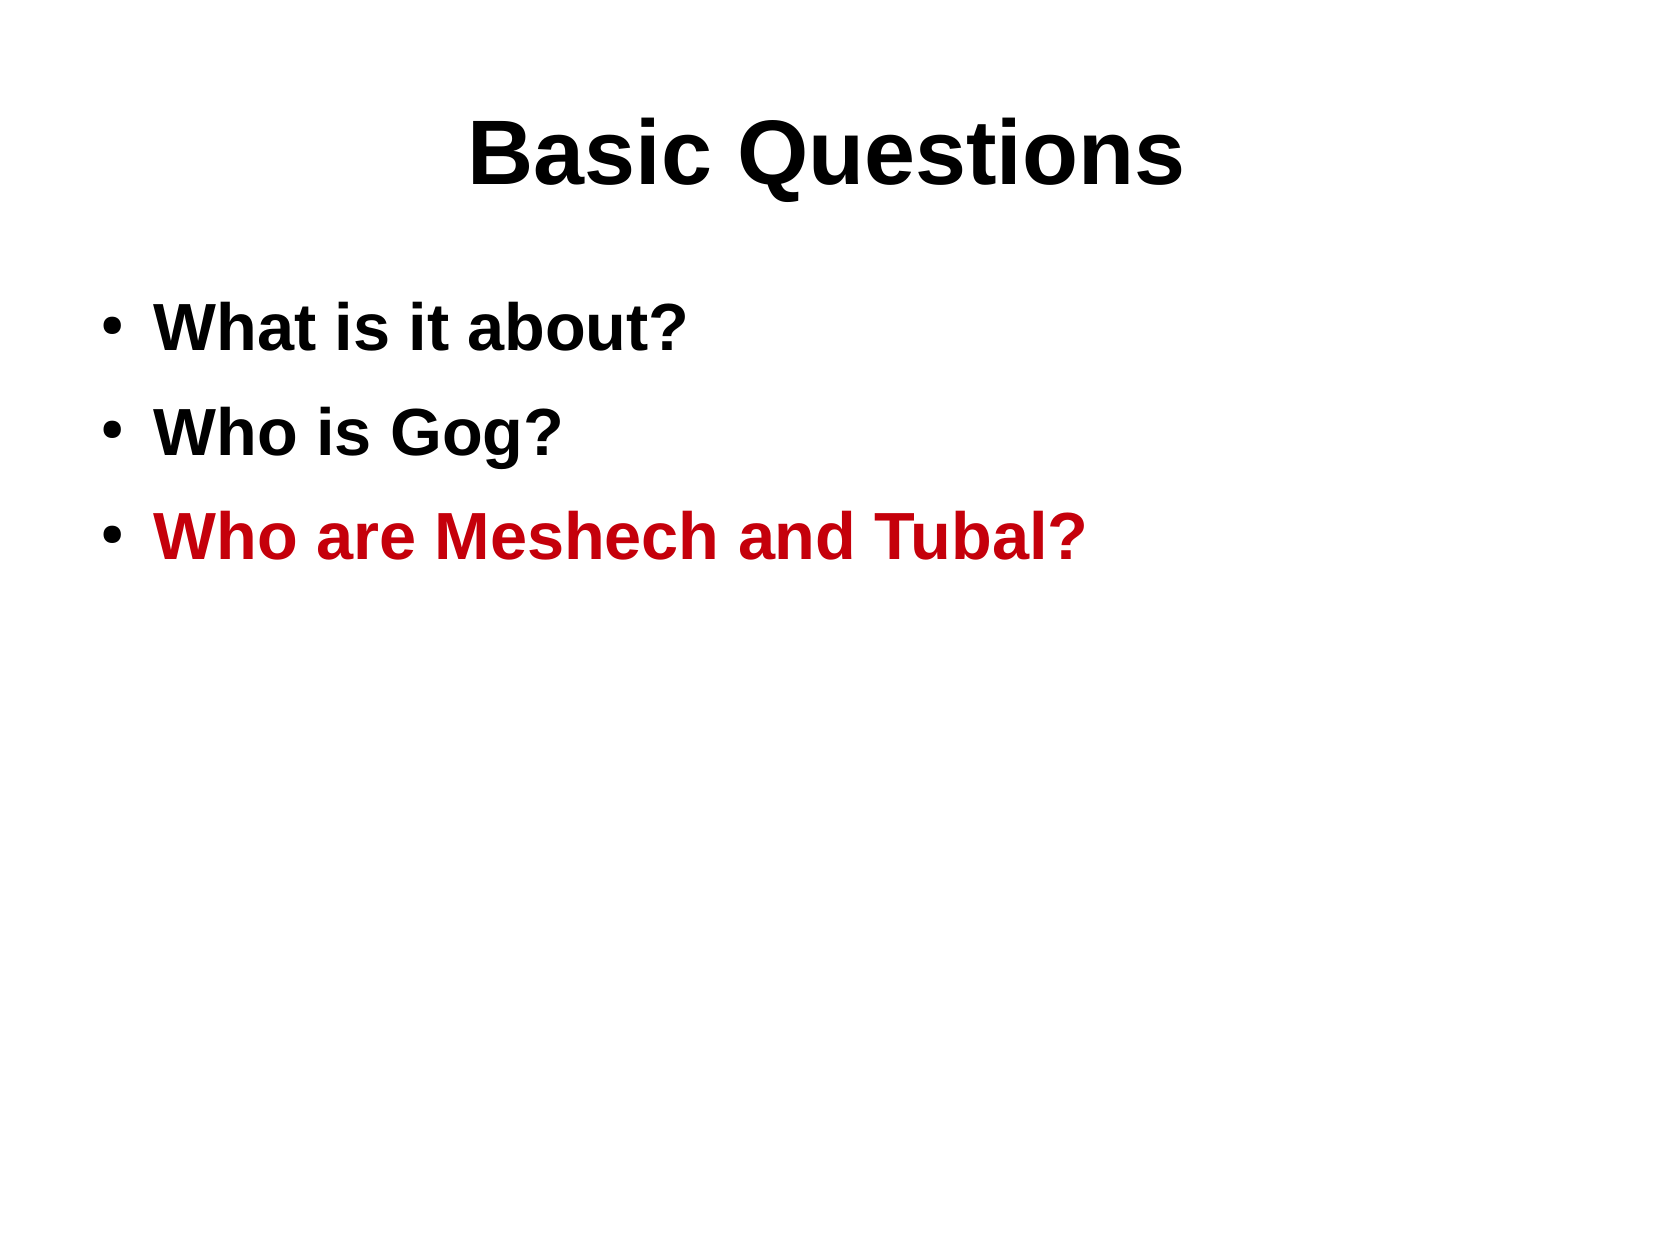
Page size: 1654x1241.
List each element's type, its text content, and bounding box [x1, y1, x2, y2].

list What is it about? Who is Gog? Who are Meshech and Tubal? [82, 290, 1571, 1109]
title Basic Questions [82, 49, 1571, 257]
